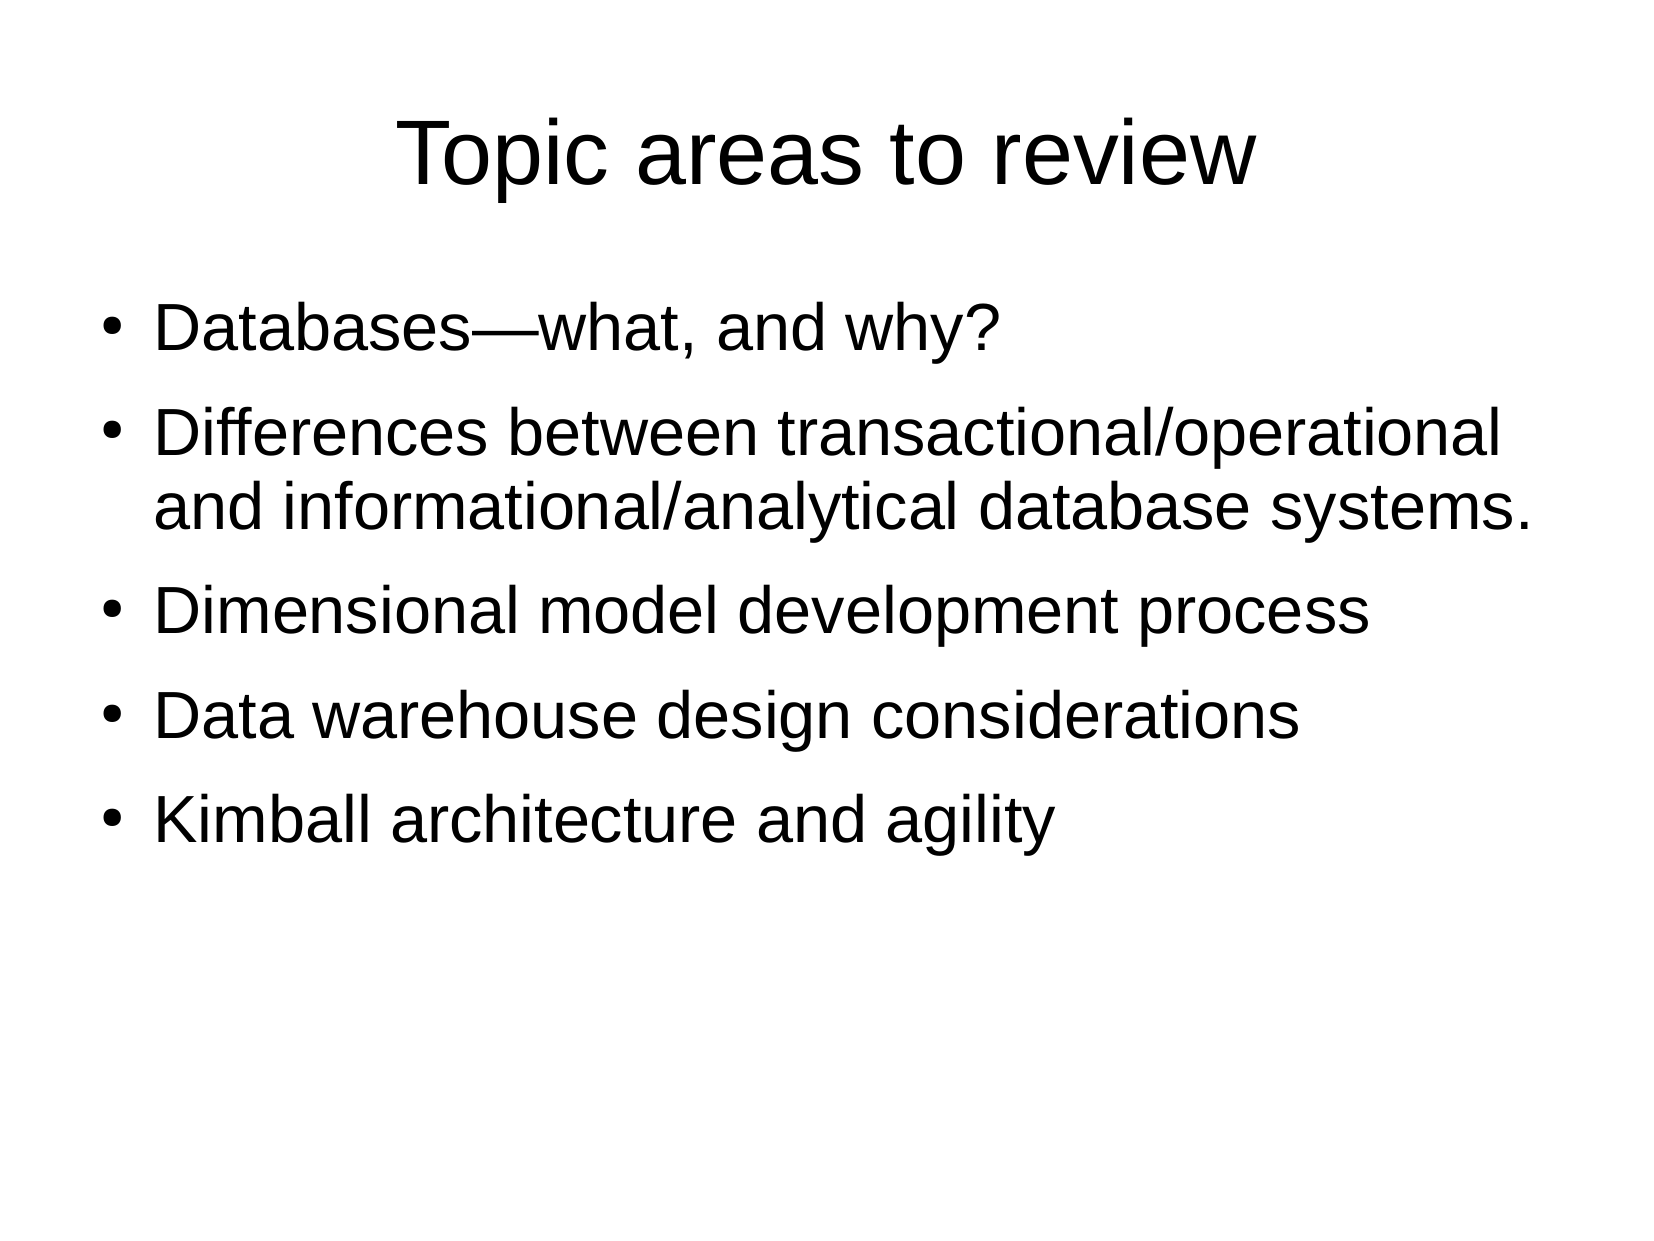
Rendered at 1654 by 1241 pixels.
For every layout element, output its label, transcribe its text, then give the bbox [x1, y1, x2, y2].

list Databases—what, and why? Differences between transactional/operational and informational/analytical database systems. Dimensional model development process Data warehouse design considerations Kimball architecture and agility [82, 290, 1571, 1010]
title Topic areas to review [82, 49, 1571, 257]
